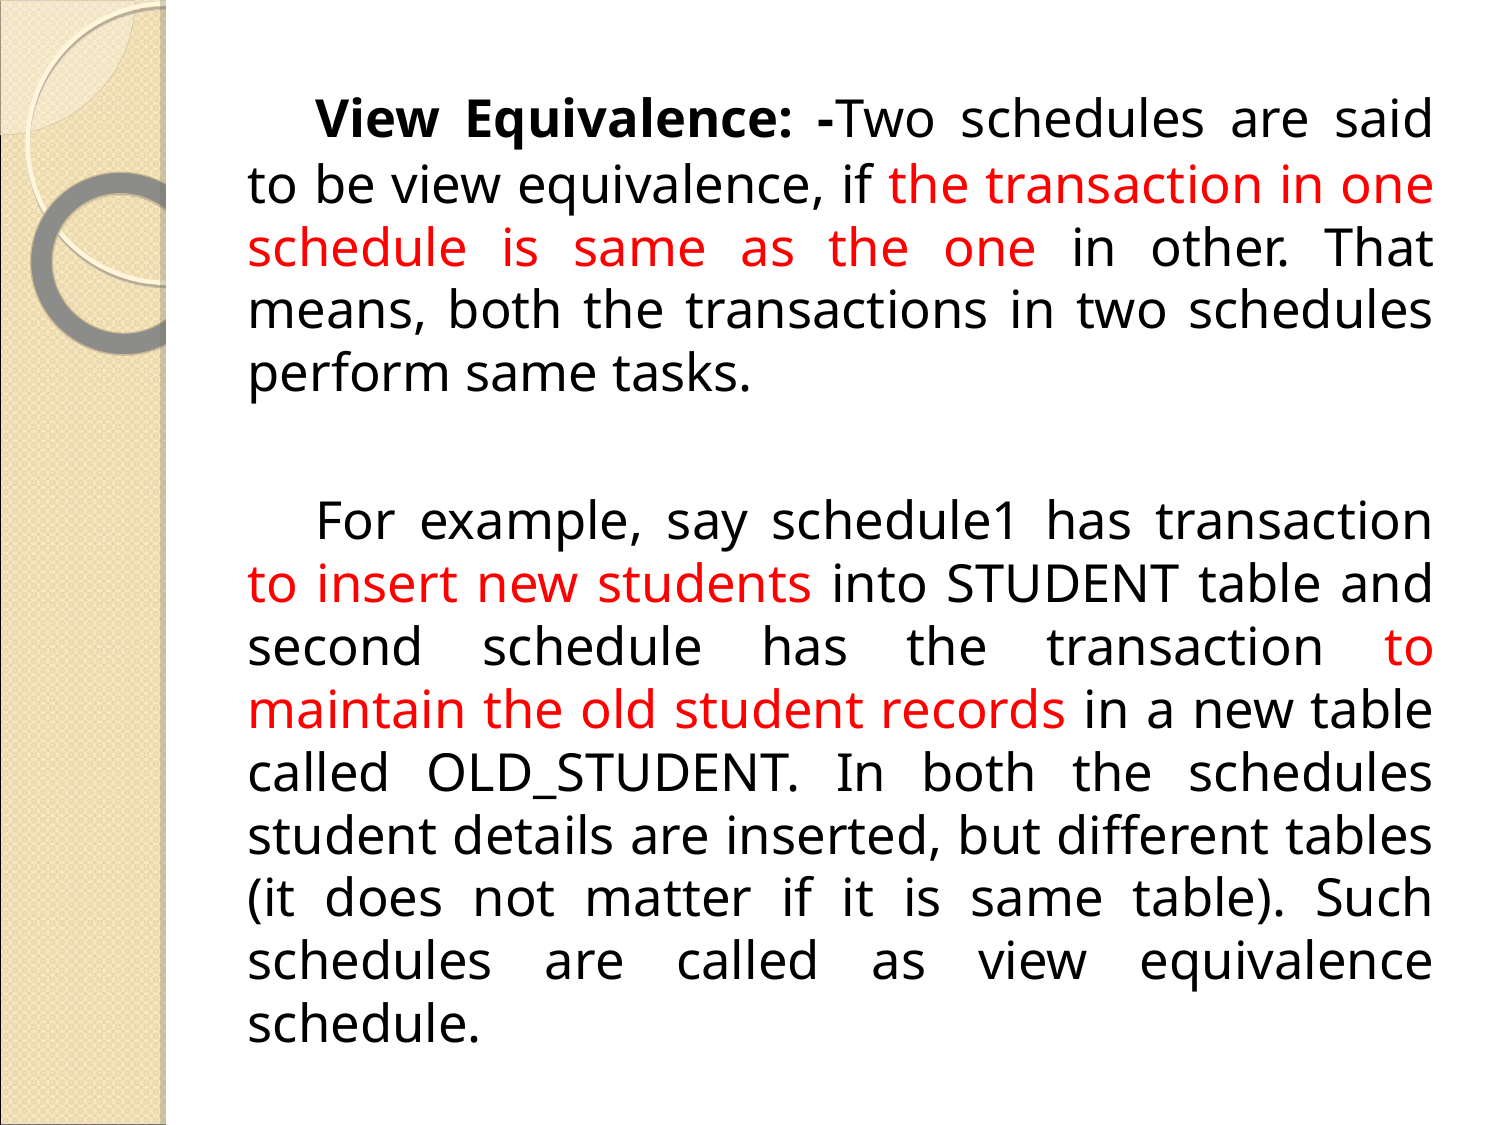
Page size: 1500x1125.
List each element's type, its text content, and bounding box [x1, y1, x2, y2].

list View Equivalence: -Two schedules are said to be view equivalence, if the transaction in one schedule is same as the one in other. That means, both the transactions in two schedules perform same tasks. For example, say schedule1 has transaction to insert new students into STUDENT table and second schedule has the transaction to maintain the old student records in a new table called OLD_STUDENT. In both the schedules student details are inserted, but different tables (it does not matter if it is same table). Such schedules are called as view equivalence schedule. [125, 62, 1451, 1063]
